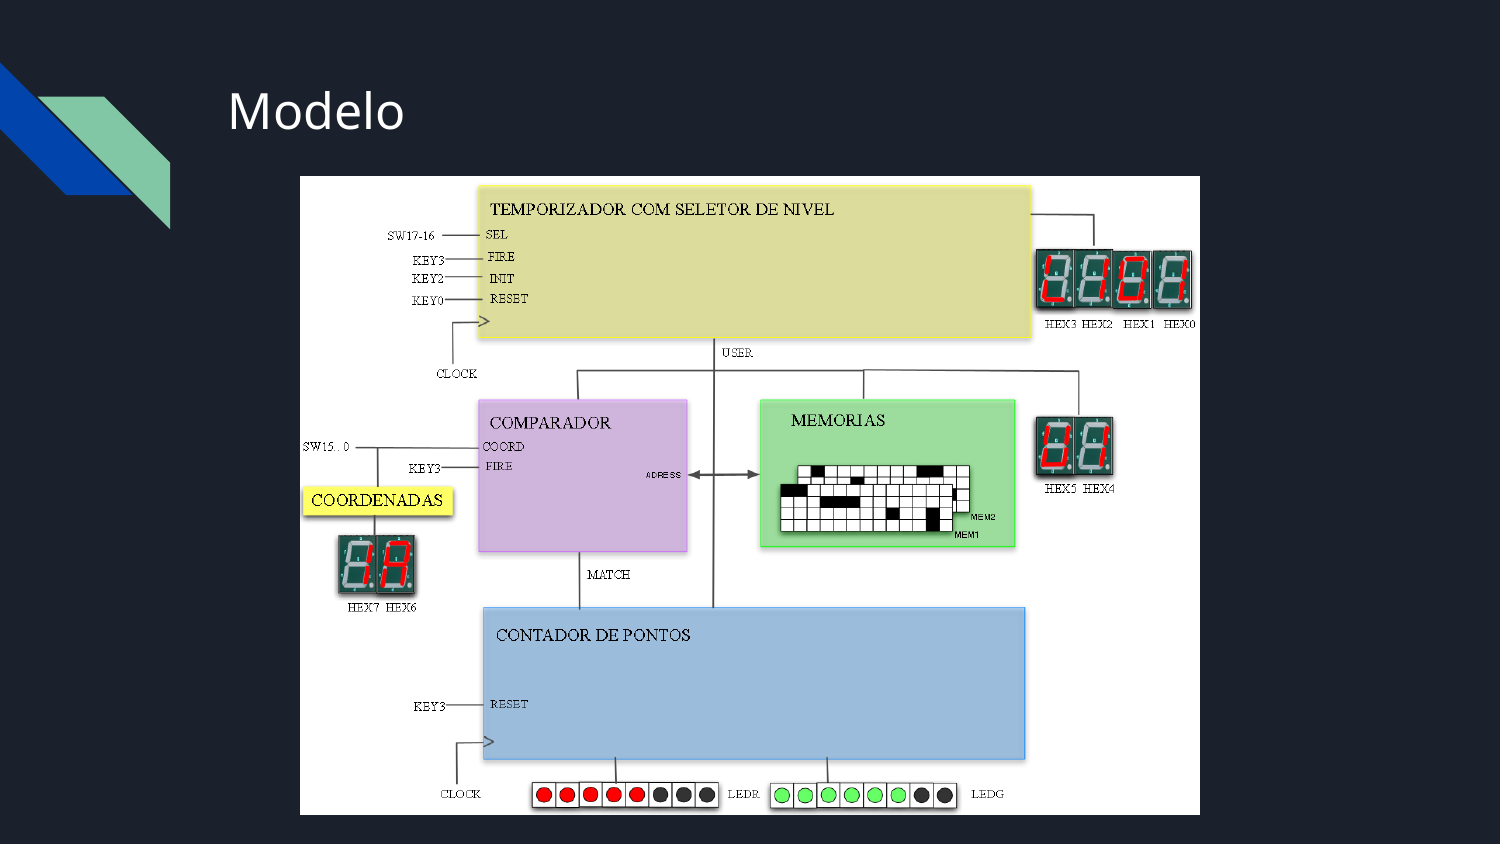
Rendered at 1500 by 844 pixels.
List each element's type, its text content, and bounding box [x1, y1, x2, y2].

picture [300, 176, 1200, 816]
title Modelo [212, 64, 1368, 215]
